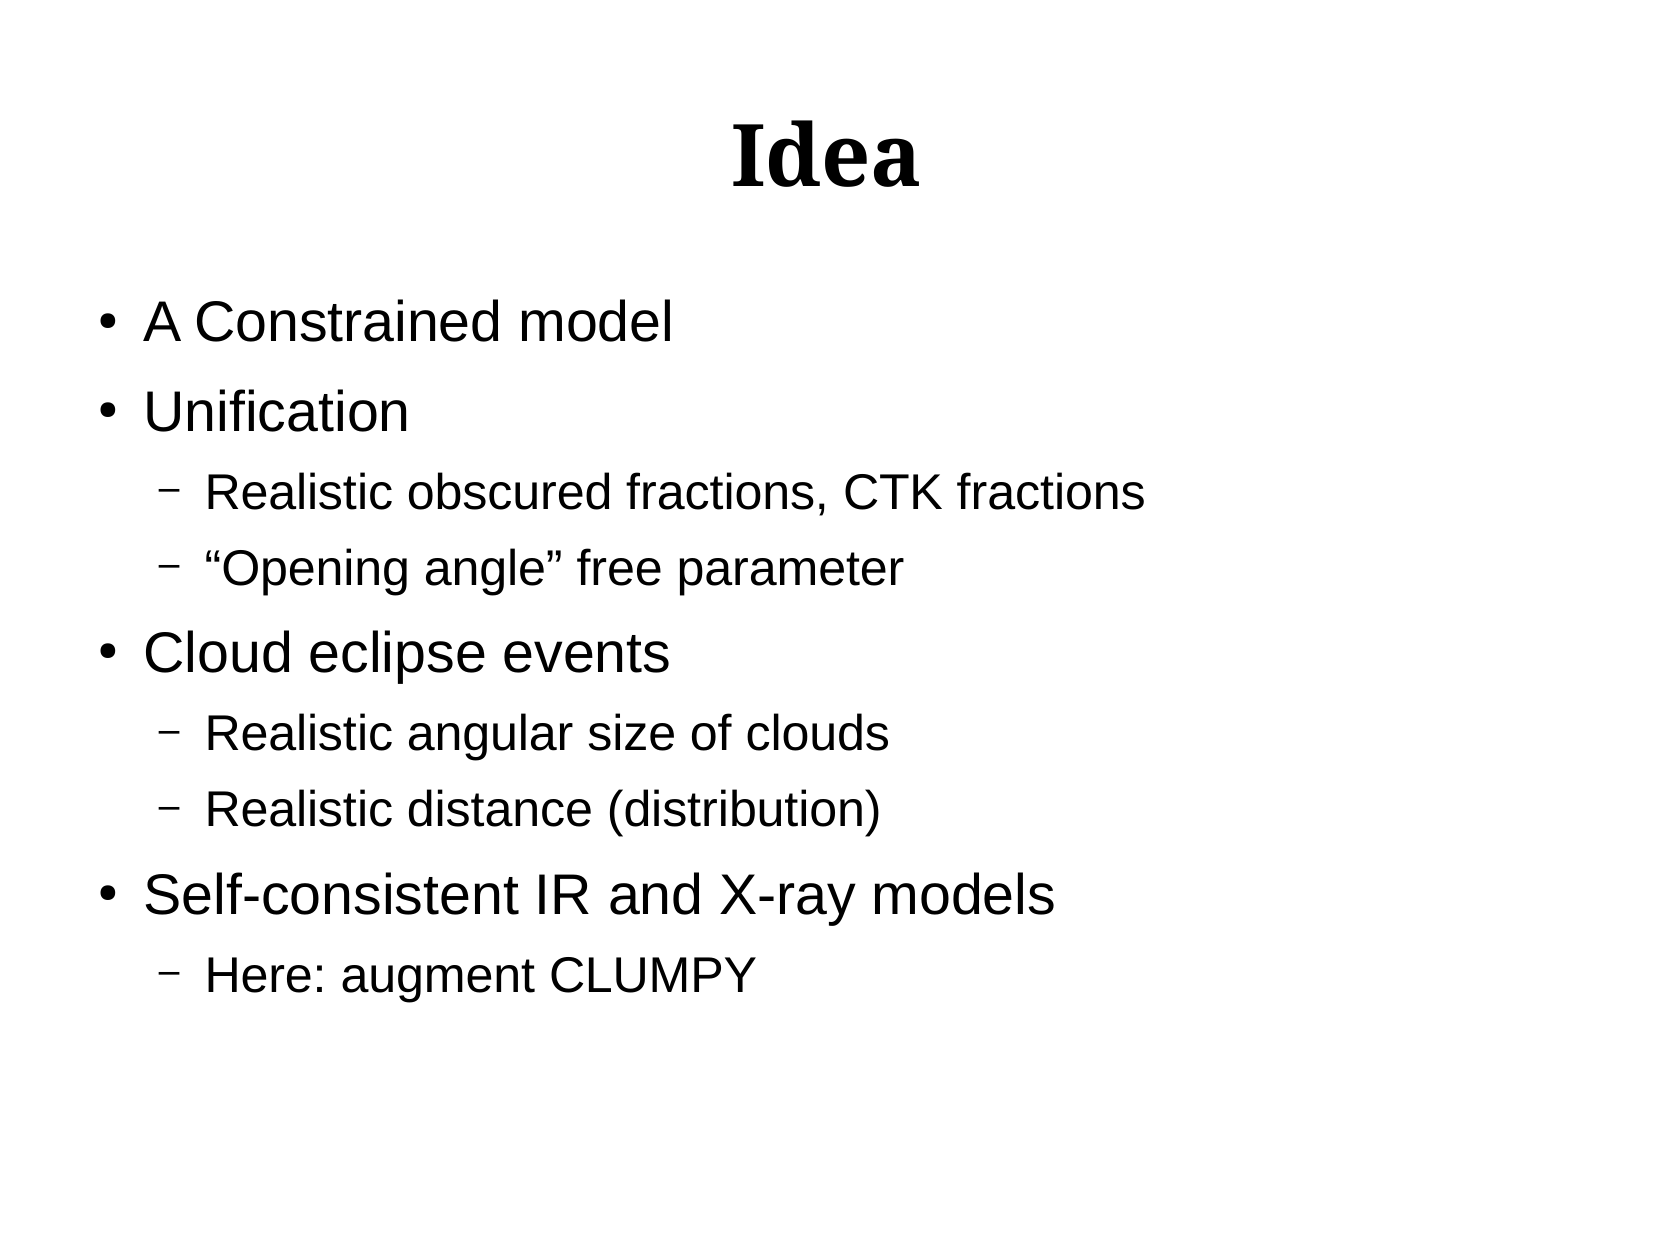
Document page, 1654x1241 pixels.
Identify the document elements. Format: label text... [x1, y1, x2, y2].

title Idea [82, 49, 1571, 257]
list A Constrained model Unification Realistic obscured fractions, CTK fractions “Opening angle” free parameter Cloud eclipse events Realistic angular size of clouds Realistic distance (distribution) Self-consistent IR and X-ray models Here: augment CLUMPY [82, 290, 1571, 1010]
